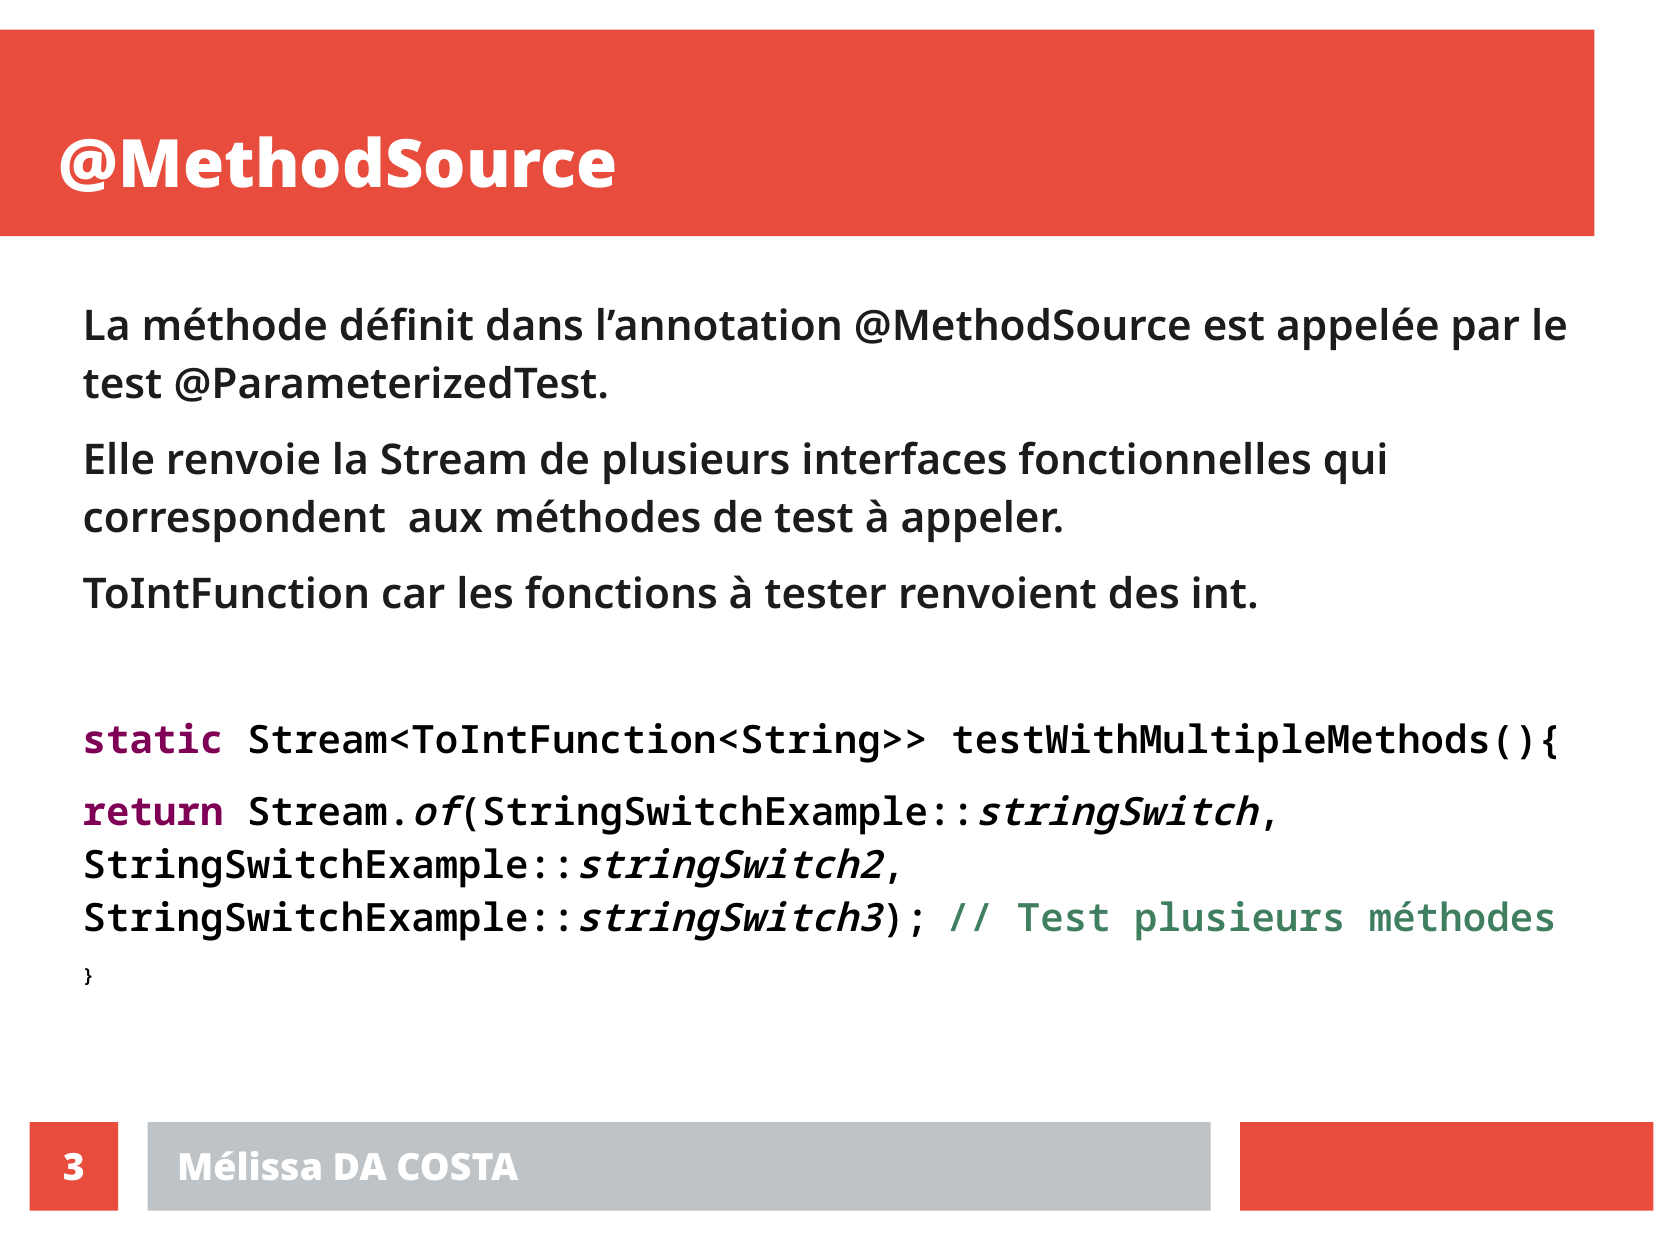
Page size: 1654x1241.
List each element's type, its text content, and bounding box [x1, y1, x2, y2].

title @MethodSource [59, 59, 1595, 207]
list La méthode définit dans l’annotation @MethodSource est appelée par le test @ParameterizedTest. Elle renvoie la Stream de plusieurs interfaces fonctionnelles qui correspondent aux méthodes de test à appeler. ToIntFunction car les fonctions à tester renvoient des int. static Stream<ToIntFunction<String>> testWithMultipleMethods(){ return Stream.of(StringSwitchExample::stringSwitch, StringSwitchExample::stringSwitch2, StringSwitchExample::stringSwitch3); // Test plusieurs méthodes } [82, 295, 1571, 1063]
